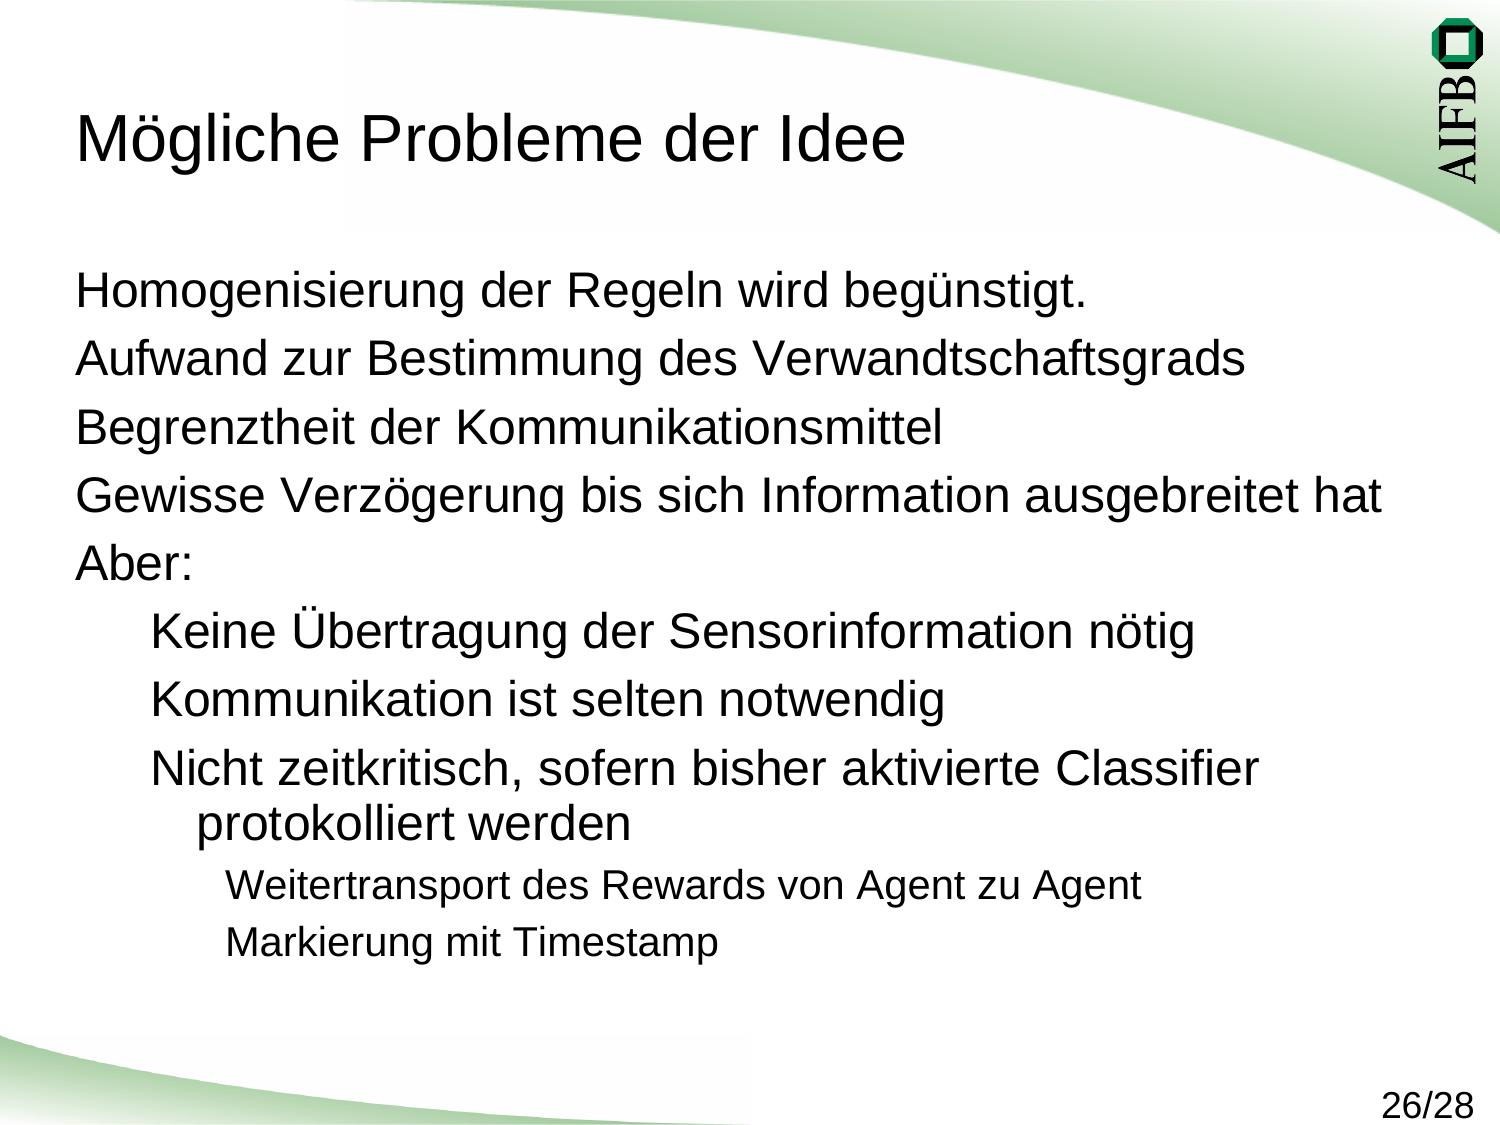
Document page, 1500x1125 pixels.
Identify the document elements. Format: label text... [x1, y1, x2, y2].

list Homogenisierung der Regeln wird begünstigt. Aufwand zur Bestimmung des Verwandtschaftsgrads Begrenztheit der Kommunikationsmittel Gewisse Verzögerung bis sich Information ausgebreitet hat Aber: Keine Übertragung der Sensorinformation nötig Kommunikation ist selten notwendig Nicht zeitkritisch, sofern bisher aktivierte Classifier protokolliert werden Weitertransport des Rewards von Agent zu Agent Markierung mit Timestamp [75, 262, 1426, 1057]
picture [0, 1035, 751, 1125]
title Mögliche Probleme der Idee [75, 45, 958, 233]
picture [345, 0, 1500, 234]
